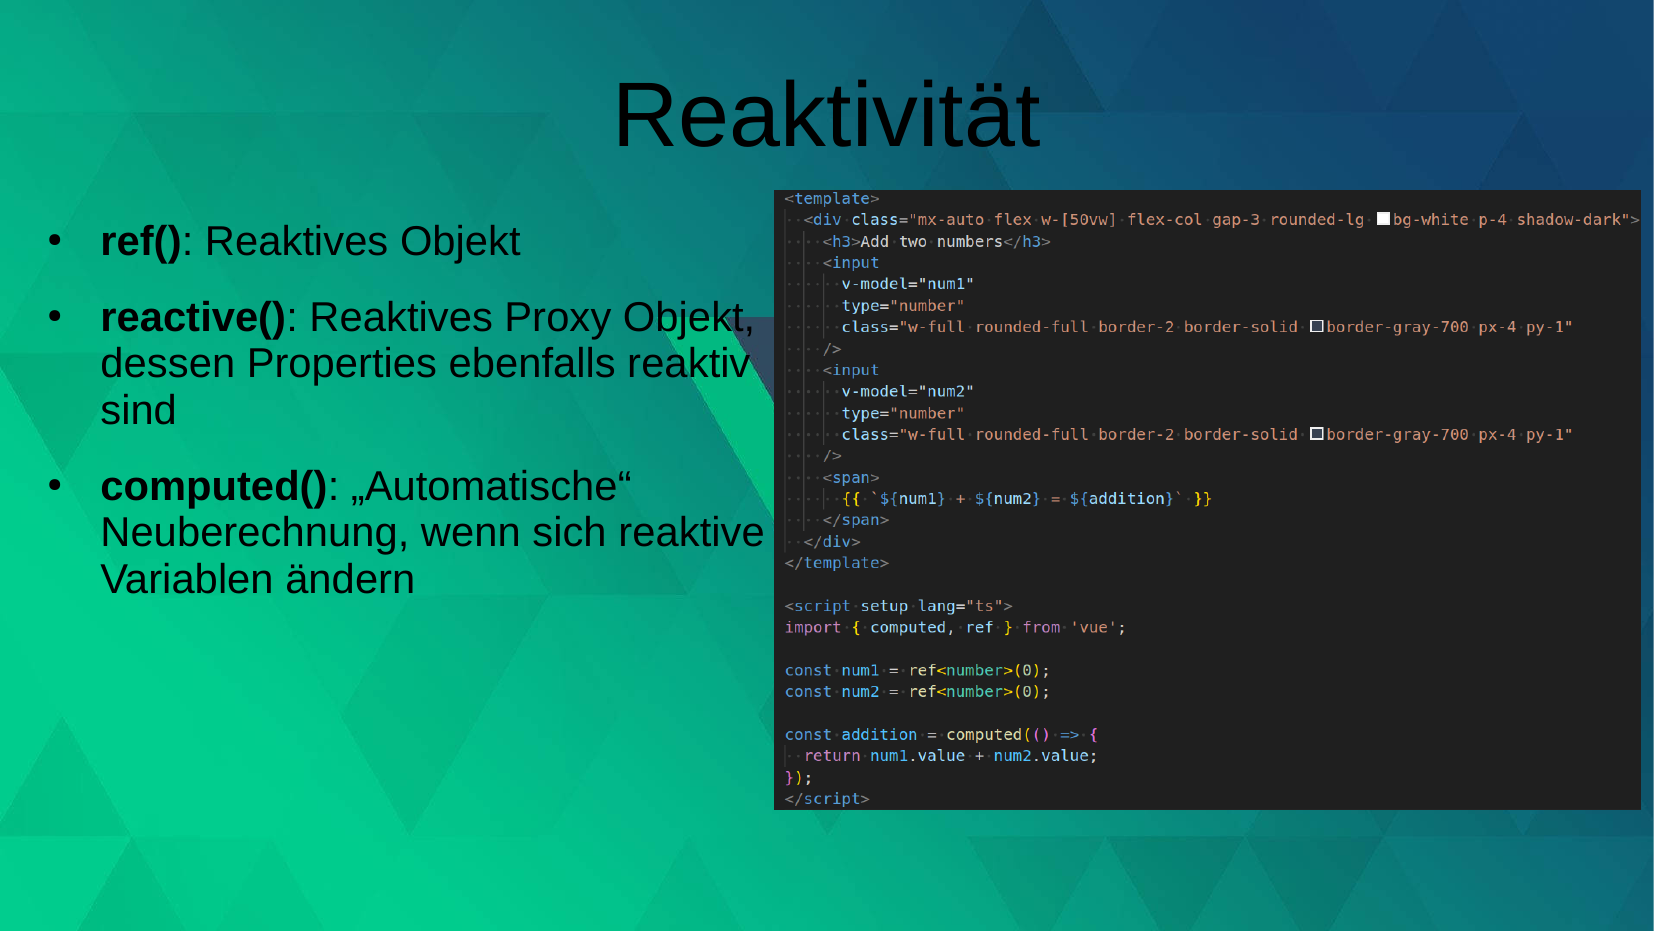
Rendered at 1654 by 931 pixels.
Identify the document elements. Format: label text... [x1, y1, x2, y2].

picture [0, 0, 1654, 931]
title Reaktivität [82, 37, 1571, 193]
list ref(): Reaktives Objekt reactive(): Reaktives Proxy Objekt, dessen Properties ebenfalls reaktiv sind computed(): „Automatische“ Neuberechnung, wenn sich reaktive Variablen ändern [29, 217, 768, 758]
